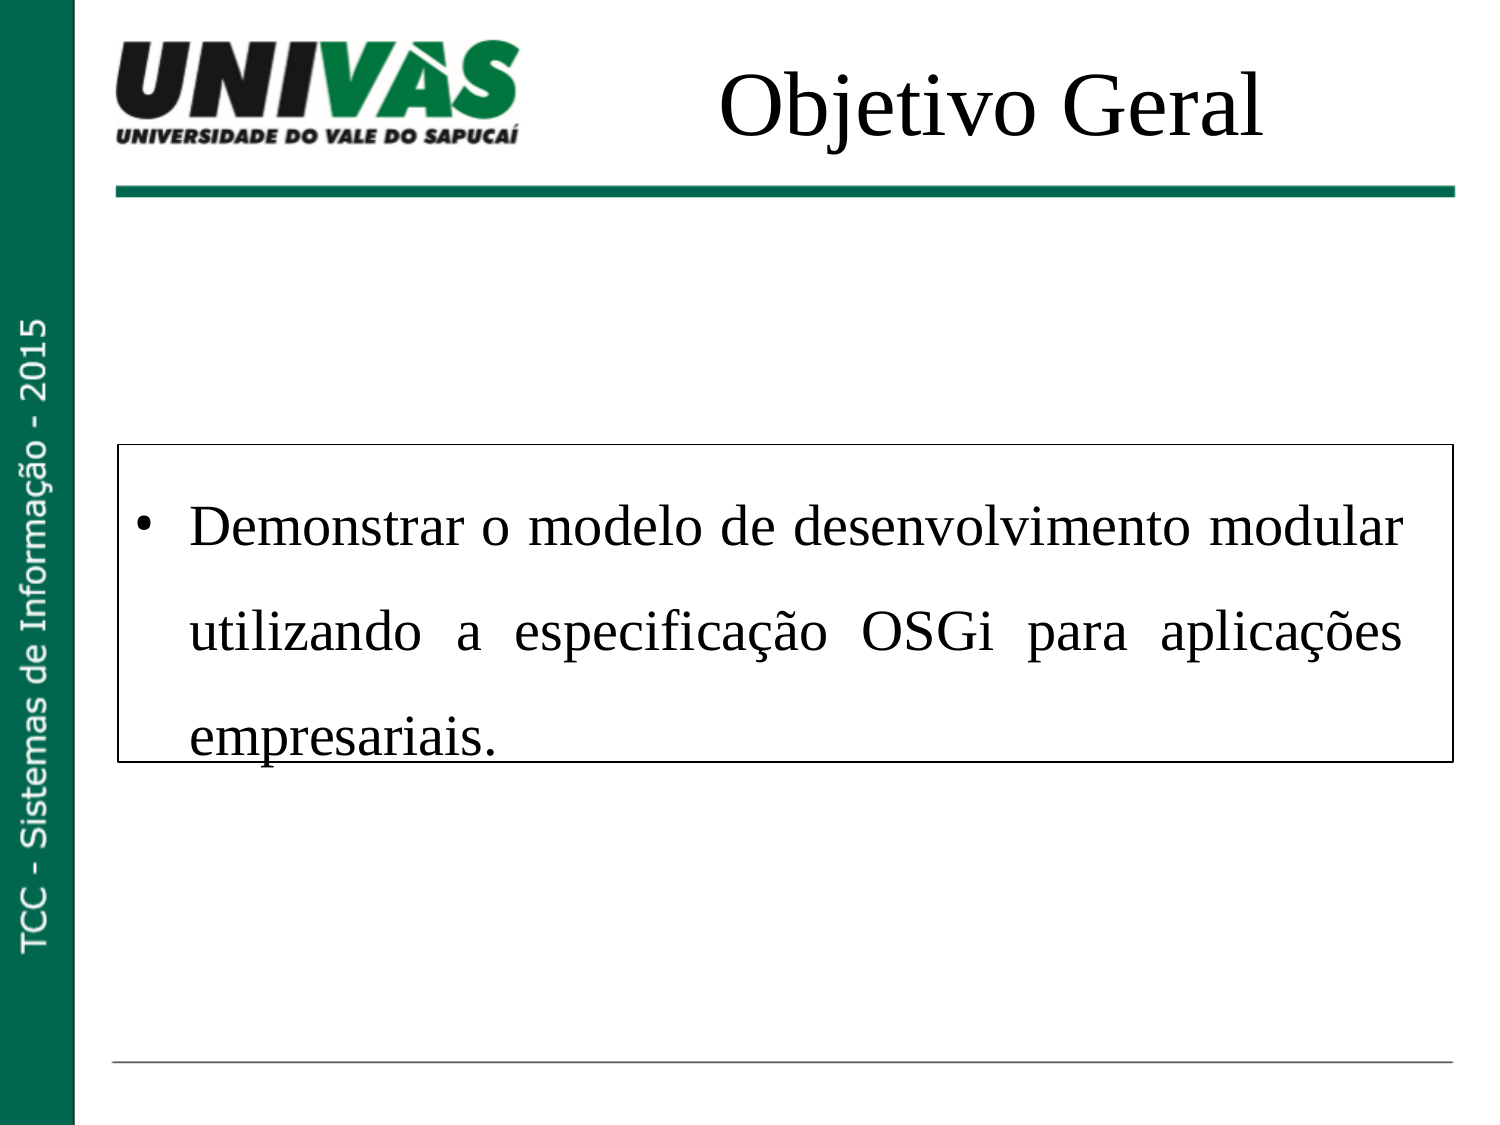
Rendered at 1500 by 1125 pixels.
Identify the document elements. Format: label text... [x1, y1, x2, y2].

picture [0, 0, 1500, 1125]
text_box Demonstrar o modelo de desenvolvimento modular utilizando a especificação OSGi para aplicações empresariais. [118, 444, 1453, 762]
title Objetivo Geral [531, 23, 1453, 174]
